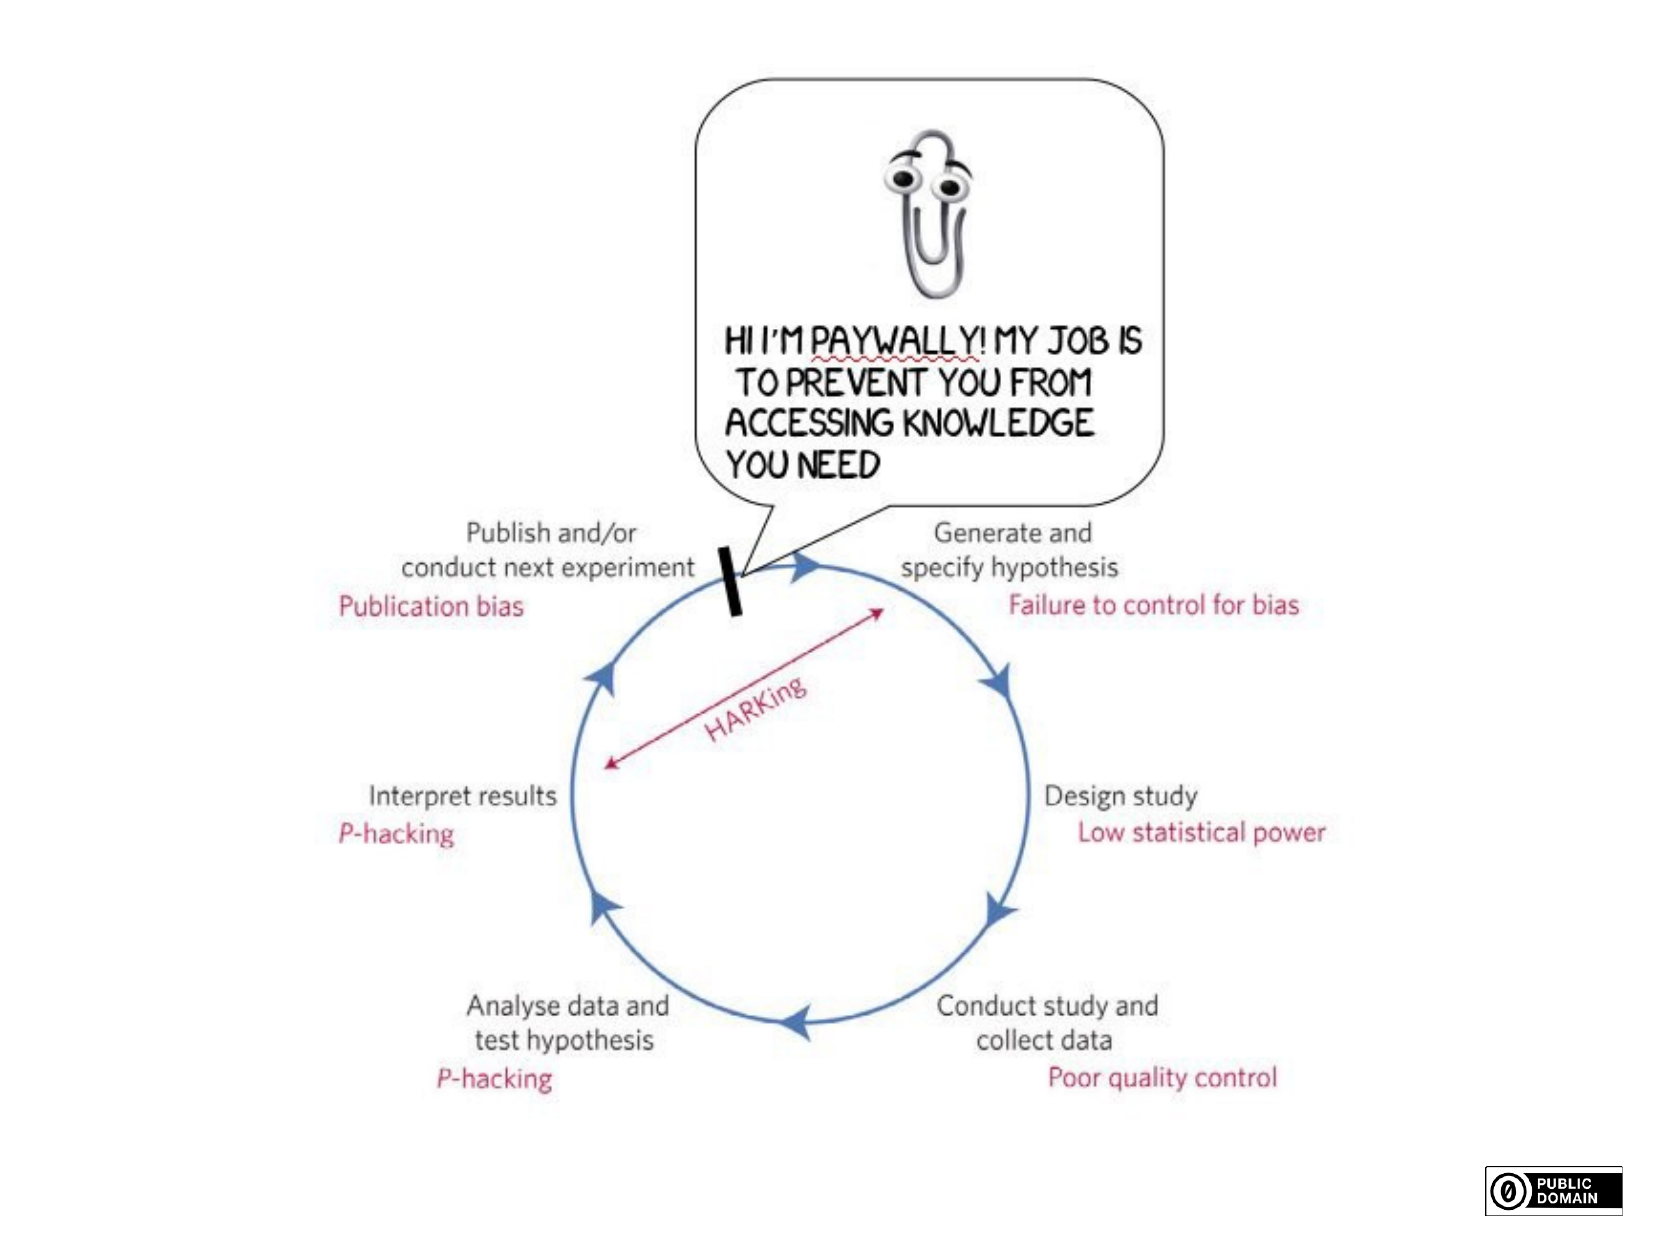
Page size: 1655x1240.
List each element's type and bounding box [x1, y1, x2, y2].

text_box [1485, 1167, 1623, 1215]
text_box [315, 49, 1365, 1145]
